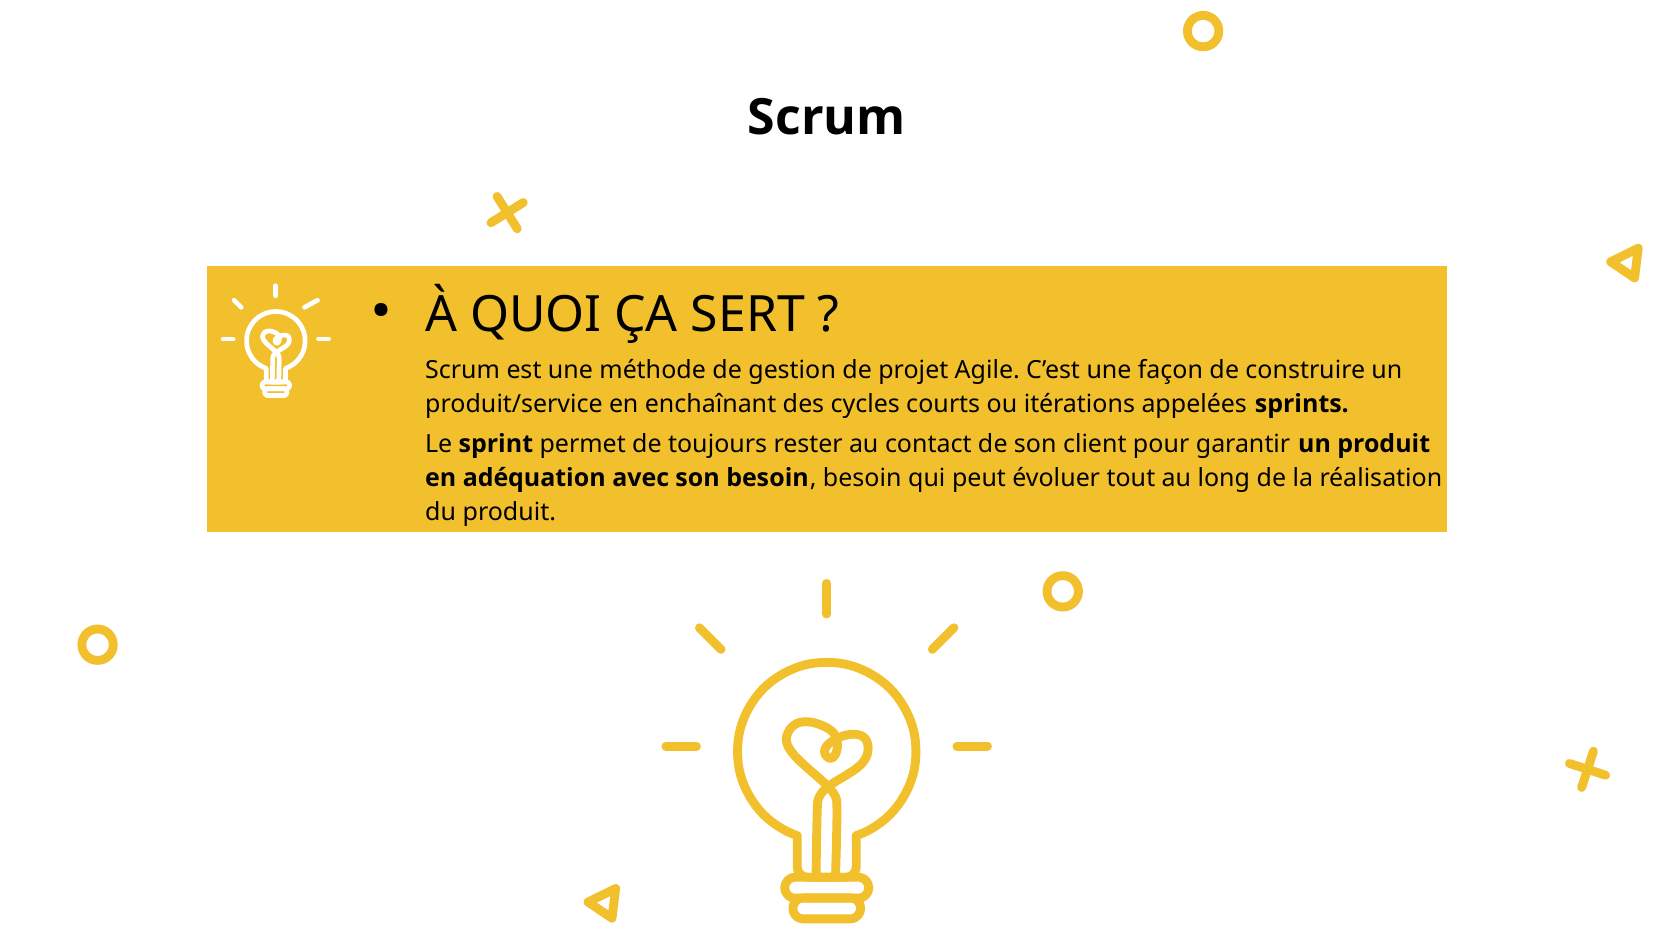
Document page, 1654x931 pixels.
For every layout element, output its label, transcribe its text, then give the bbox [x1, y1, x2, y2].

title Scrum [82, 37, 1571, 193]
list À QUOI ÇA SERT ? Scrum est une méthode de gestion de projet Agile. C’est une façon de construire un produit/service en enchaînant des cycles courts ou itérations appelées sprints. Le sprint permet de toujours rester au contact de son client pour garantir un produit en adéquation avec son besoin, besoin qui peut évoluer tout au long de la réalisation du produit. [354, 277, 1447, 532]
